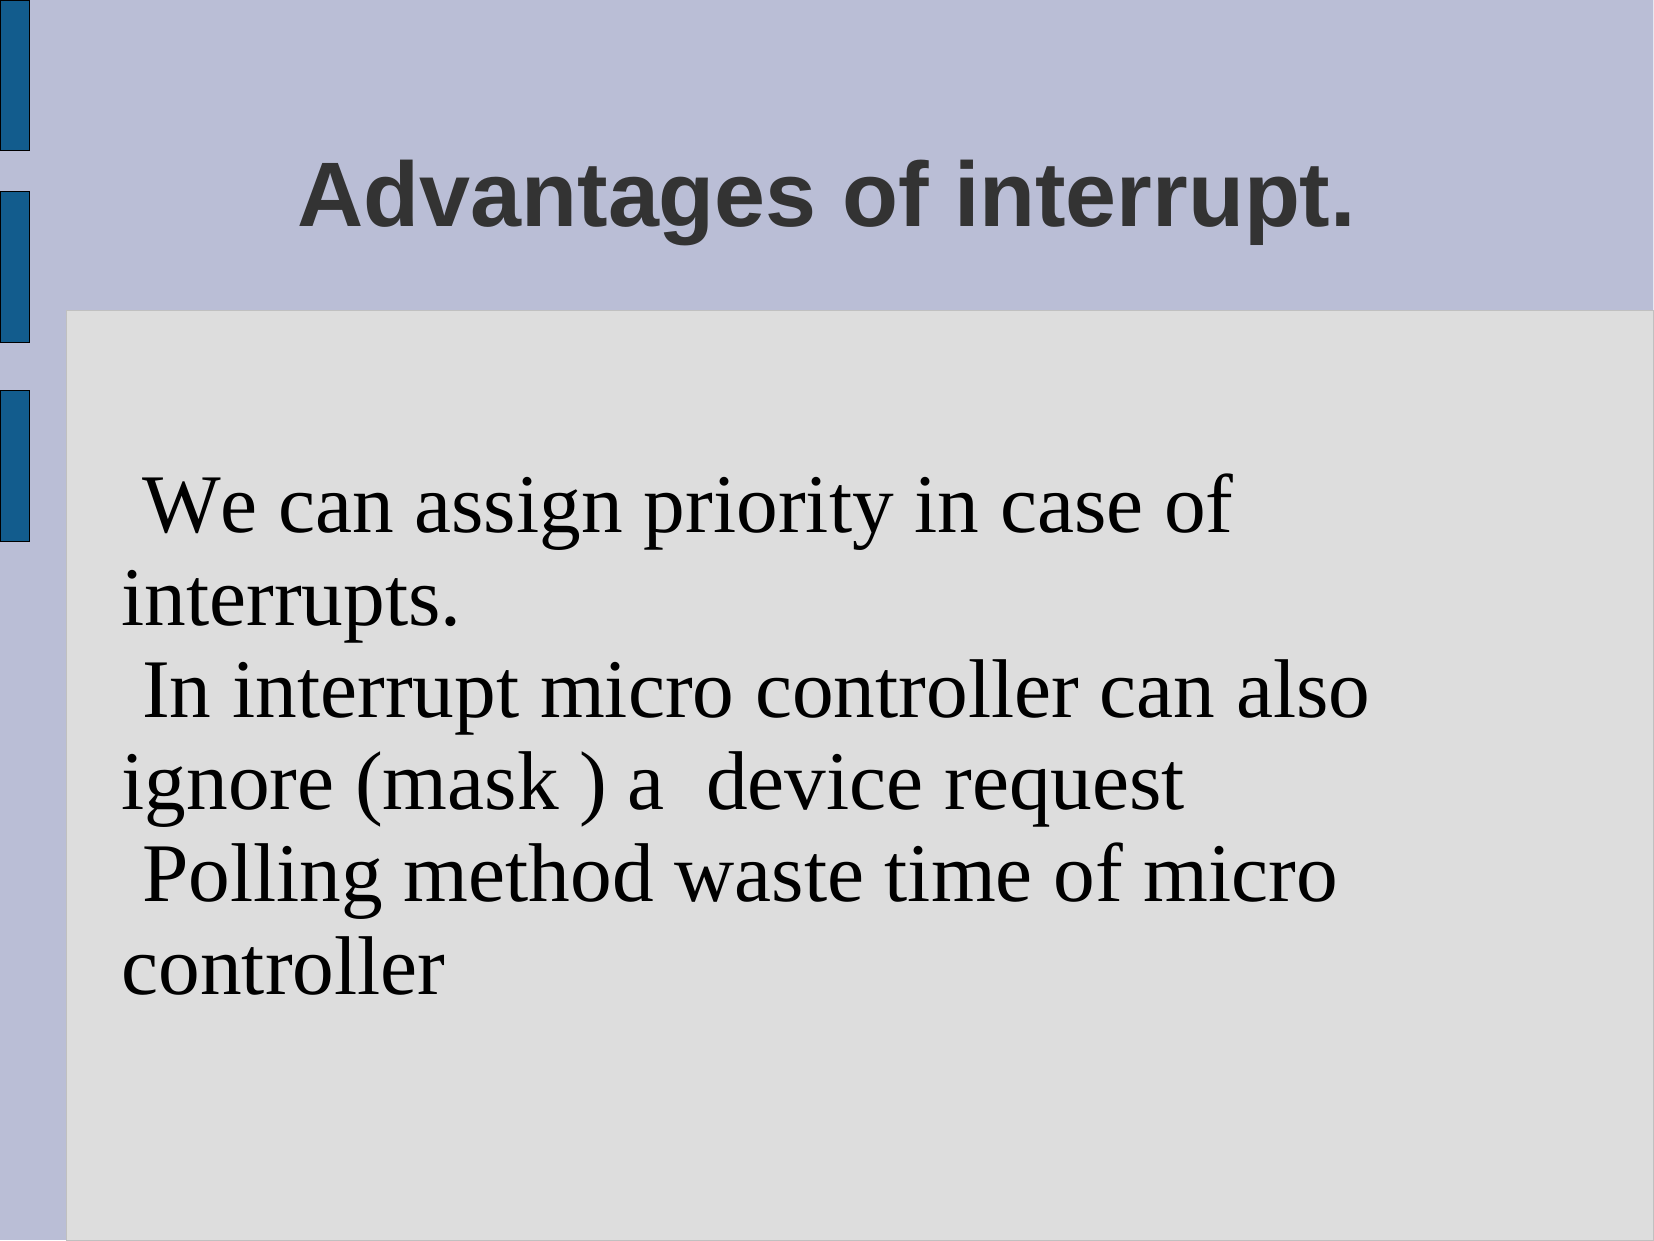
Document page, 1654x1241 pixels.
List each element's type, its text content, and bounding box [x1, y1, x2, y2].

subtitle We can assign priority in case of interrupts. In interrupt micro controller can also ignore (mask ) a device request Polling method waste time of micro controller [121, 344, 1534, 1127]
title Advantages of interrupt. [121, 91, 1534, 299]
